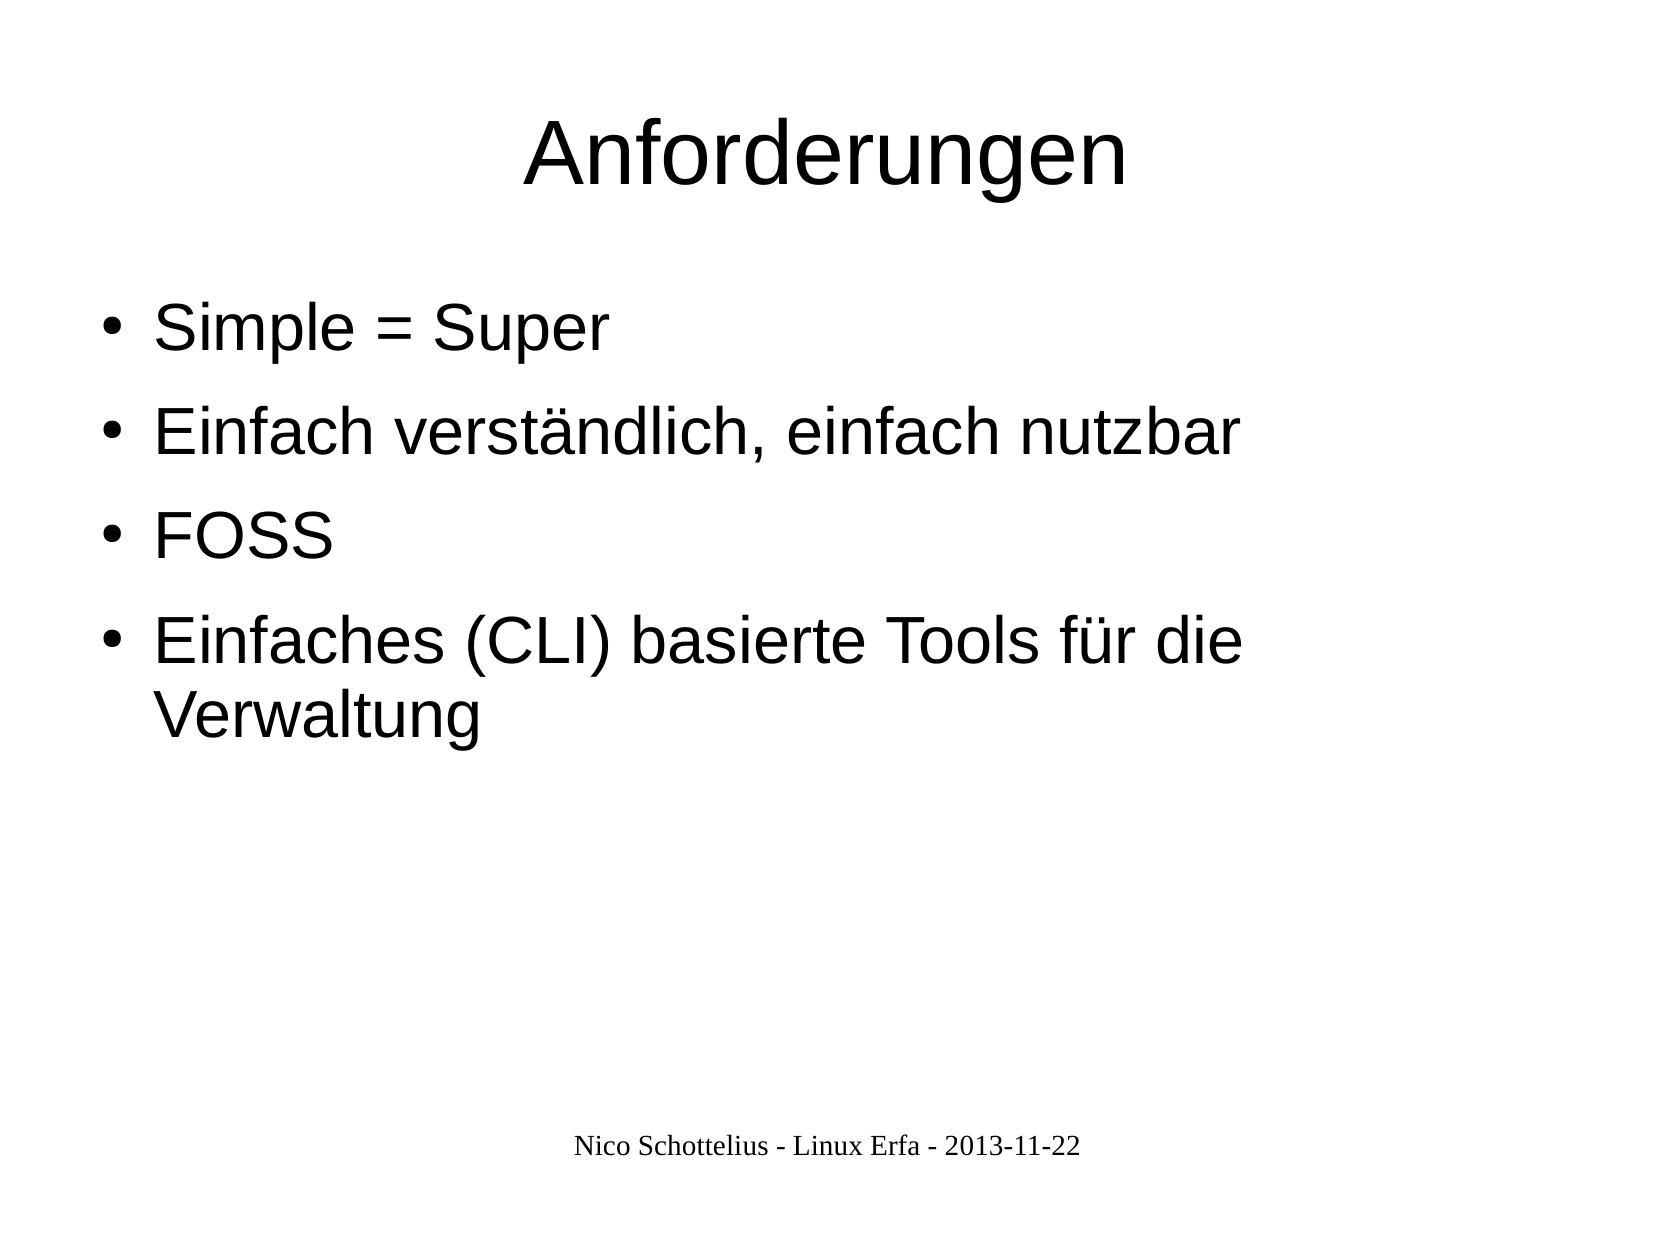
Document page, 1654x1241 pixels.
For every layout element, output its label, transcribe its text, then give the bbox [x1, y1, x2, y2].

list Simple = Super Einfach verständlich, einfach nutzbar FOSS Einfaches (CLI) basierte Tools für die Verwaltung [82, 290, 1538, 1010]
title Anforderungen [82, 49, 1571, 257]
